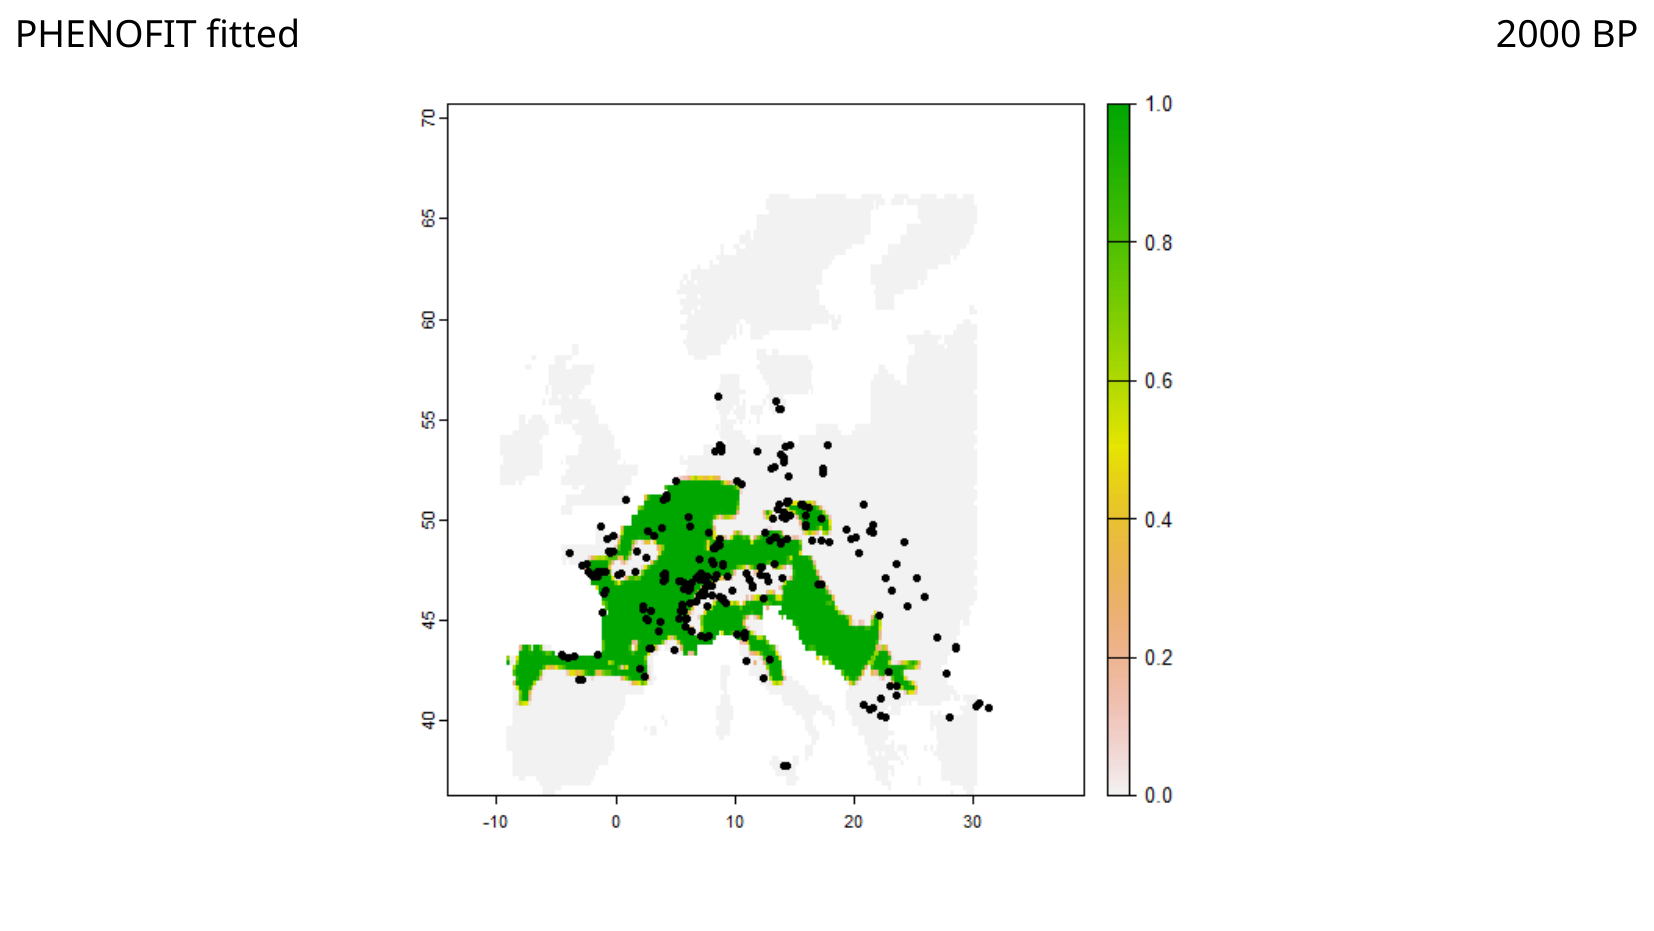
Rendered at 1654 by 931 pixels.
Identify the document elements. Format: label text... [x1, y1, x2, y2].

picture [355, 41, 1298, 889]
text_box 2000 BP [826, 0, 1654, 66]
text_box PHENOFIT fitted [0, 0, 826, 66]
